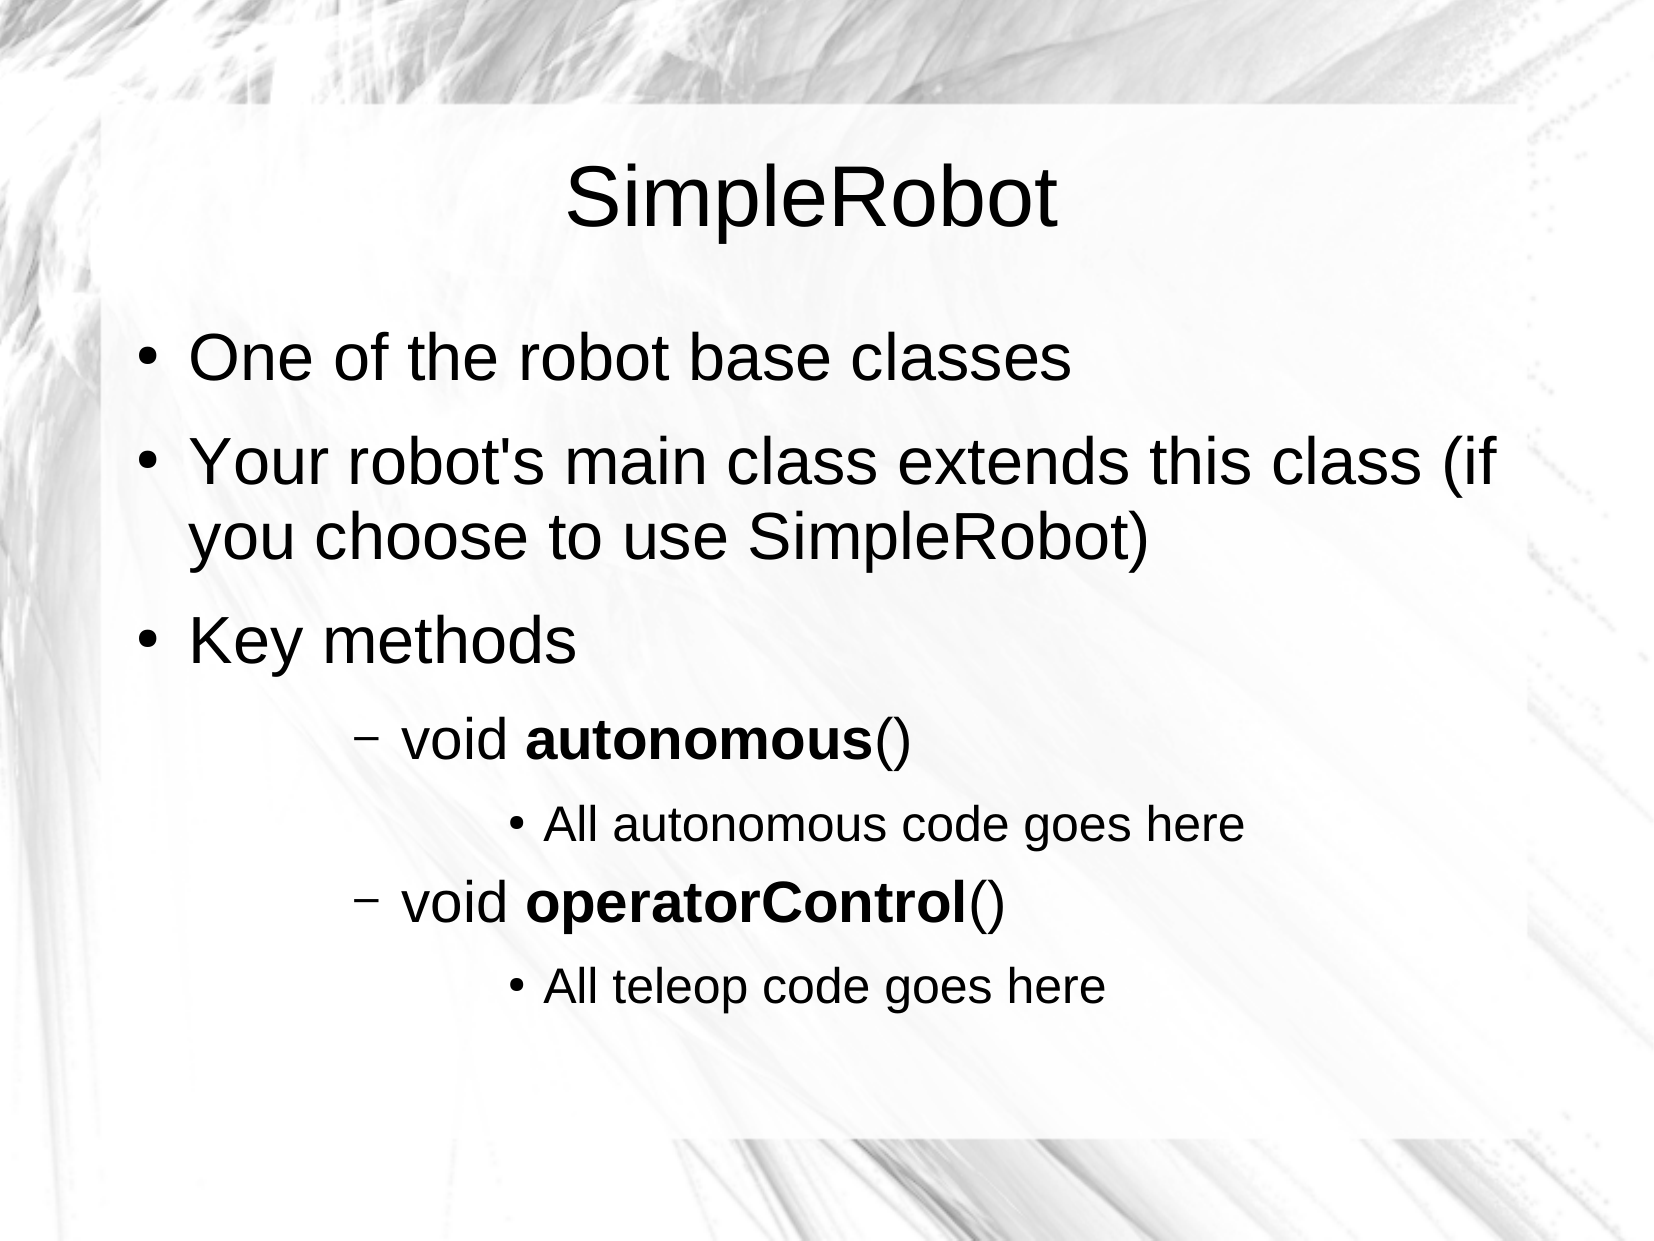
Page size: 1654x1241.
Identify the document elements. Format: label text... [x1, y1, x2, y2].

title SimpleRobot [118, 112, 1506, 281]
picture [0, 0, 1654, 1241]
list One of the robot base classes Your robot's main class extends this class (if you choose to use SimpleRobot) Key methods void autonomous() All autonomous code goes here void operatorControl() All teleop code goes here [118, 319, 1571, 1040]
